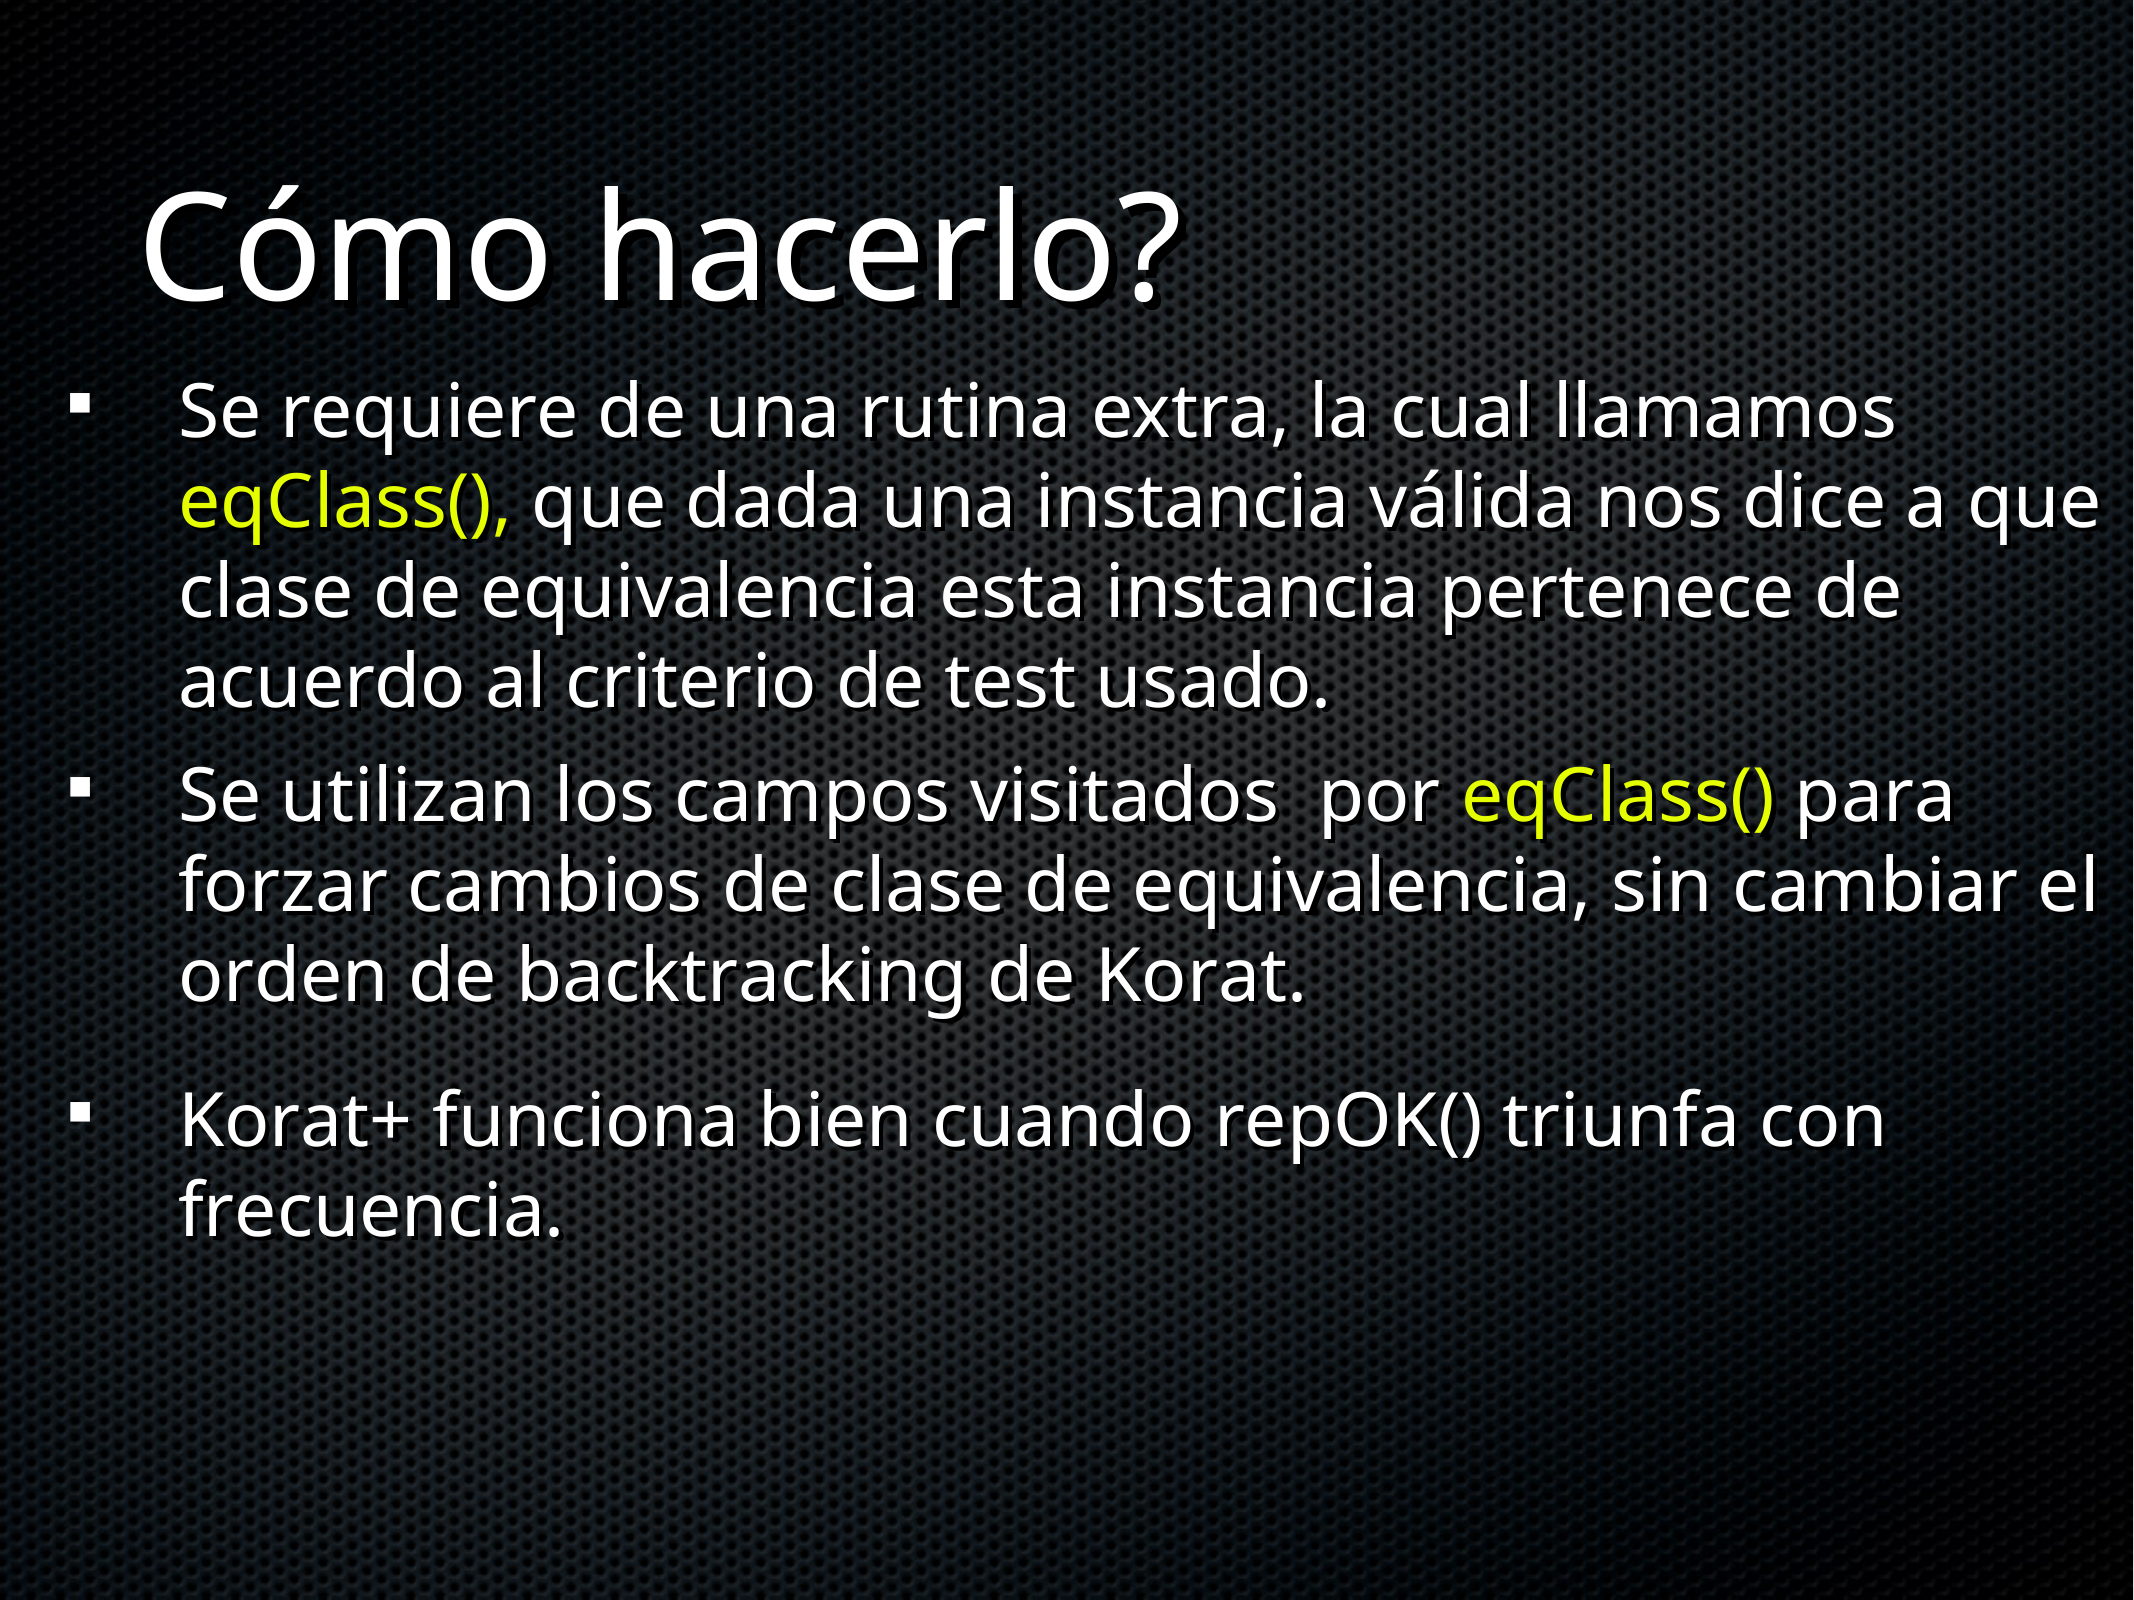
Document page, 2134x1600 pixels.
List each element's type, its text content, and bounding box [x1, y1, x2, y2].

picture [0, 0, 2134, 1600]
list Se requiere de una rutina extra, la cual llamamos eqClass(), que dada una instancia válida nos dice a que clase de equivalencia esta instancia pertenece de acuerdo al criterio de test usado. [59, 354, 2134, 738]
text_box Se utilizan los campos visitados por eqClass() para forzar cambios de clase de equivalencia, sin cambiar el orden de backtracking de Korat. [59, 738, 2134, 1004]
text_box Korat+ funciona bien cuando repOK() triunfa con frecuencia. [59, 1062, 2134, 1300]
title Cómo hacerlo? [129, 40, 2003, 354]
